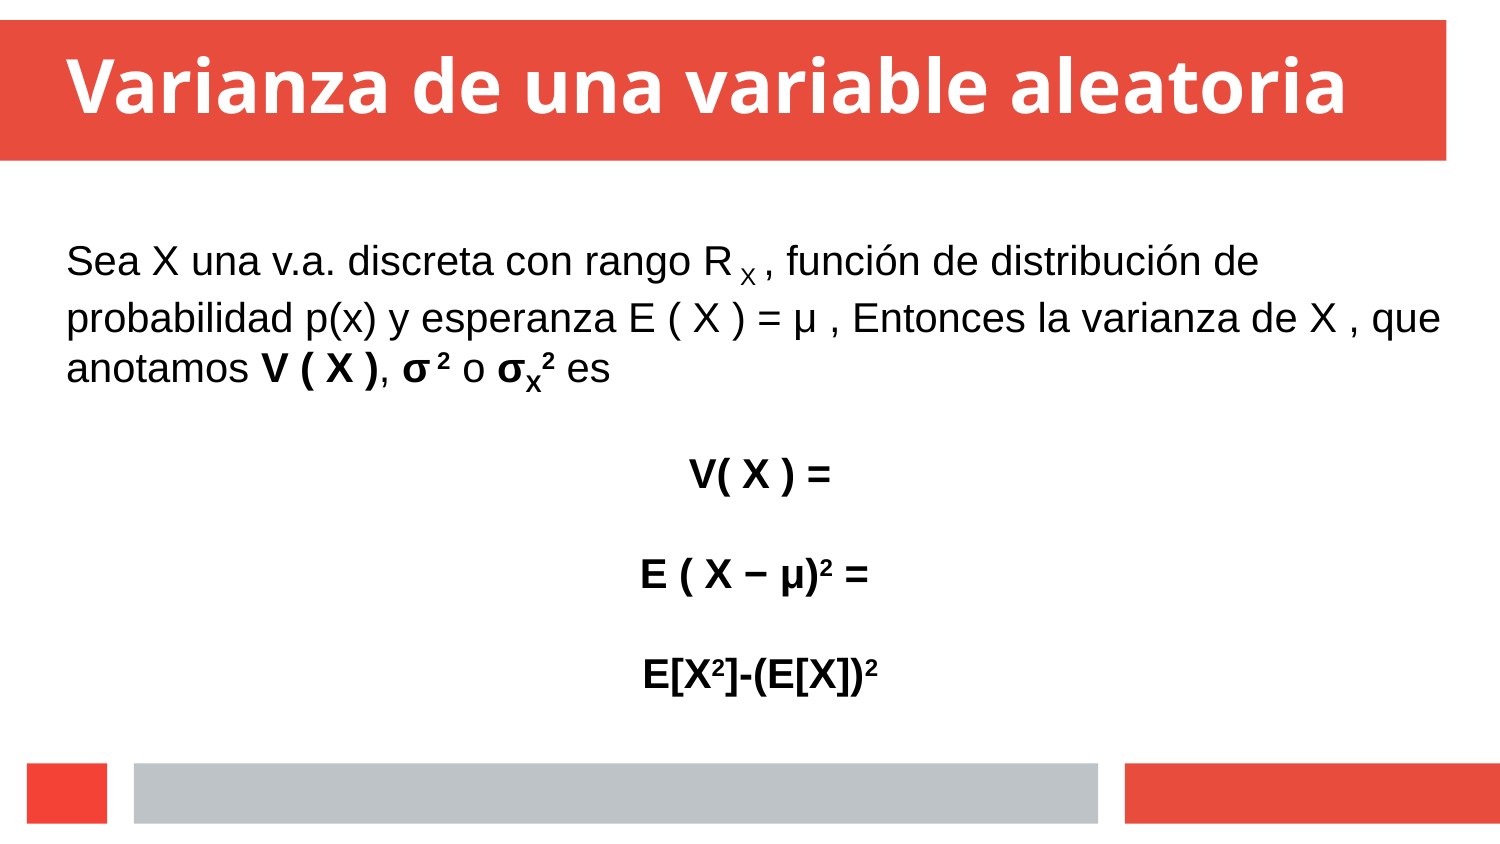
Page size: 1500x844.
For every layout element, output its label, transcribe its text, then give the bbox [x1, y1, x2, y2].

list Sea X una v.a. discreta con rango R X , función de distribución de probabilidad p(x) y esperanza E ( X ) = μ , Entonces la varianza de X , que anotamos V ( X ), σ 2 o σX2 es V( X ) = E ( X − μ)2 = E[X2]-(E[X])2 [53, 220, 1467, 744]
title Varianza de una variable aleatoria [53, 40, 1447, 141]
